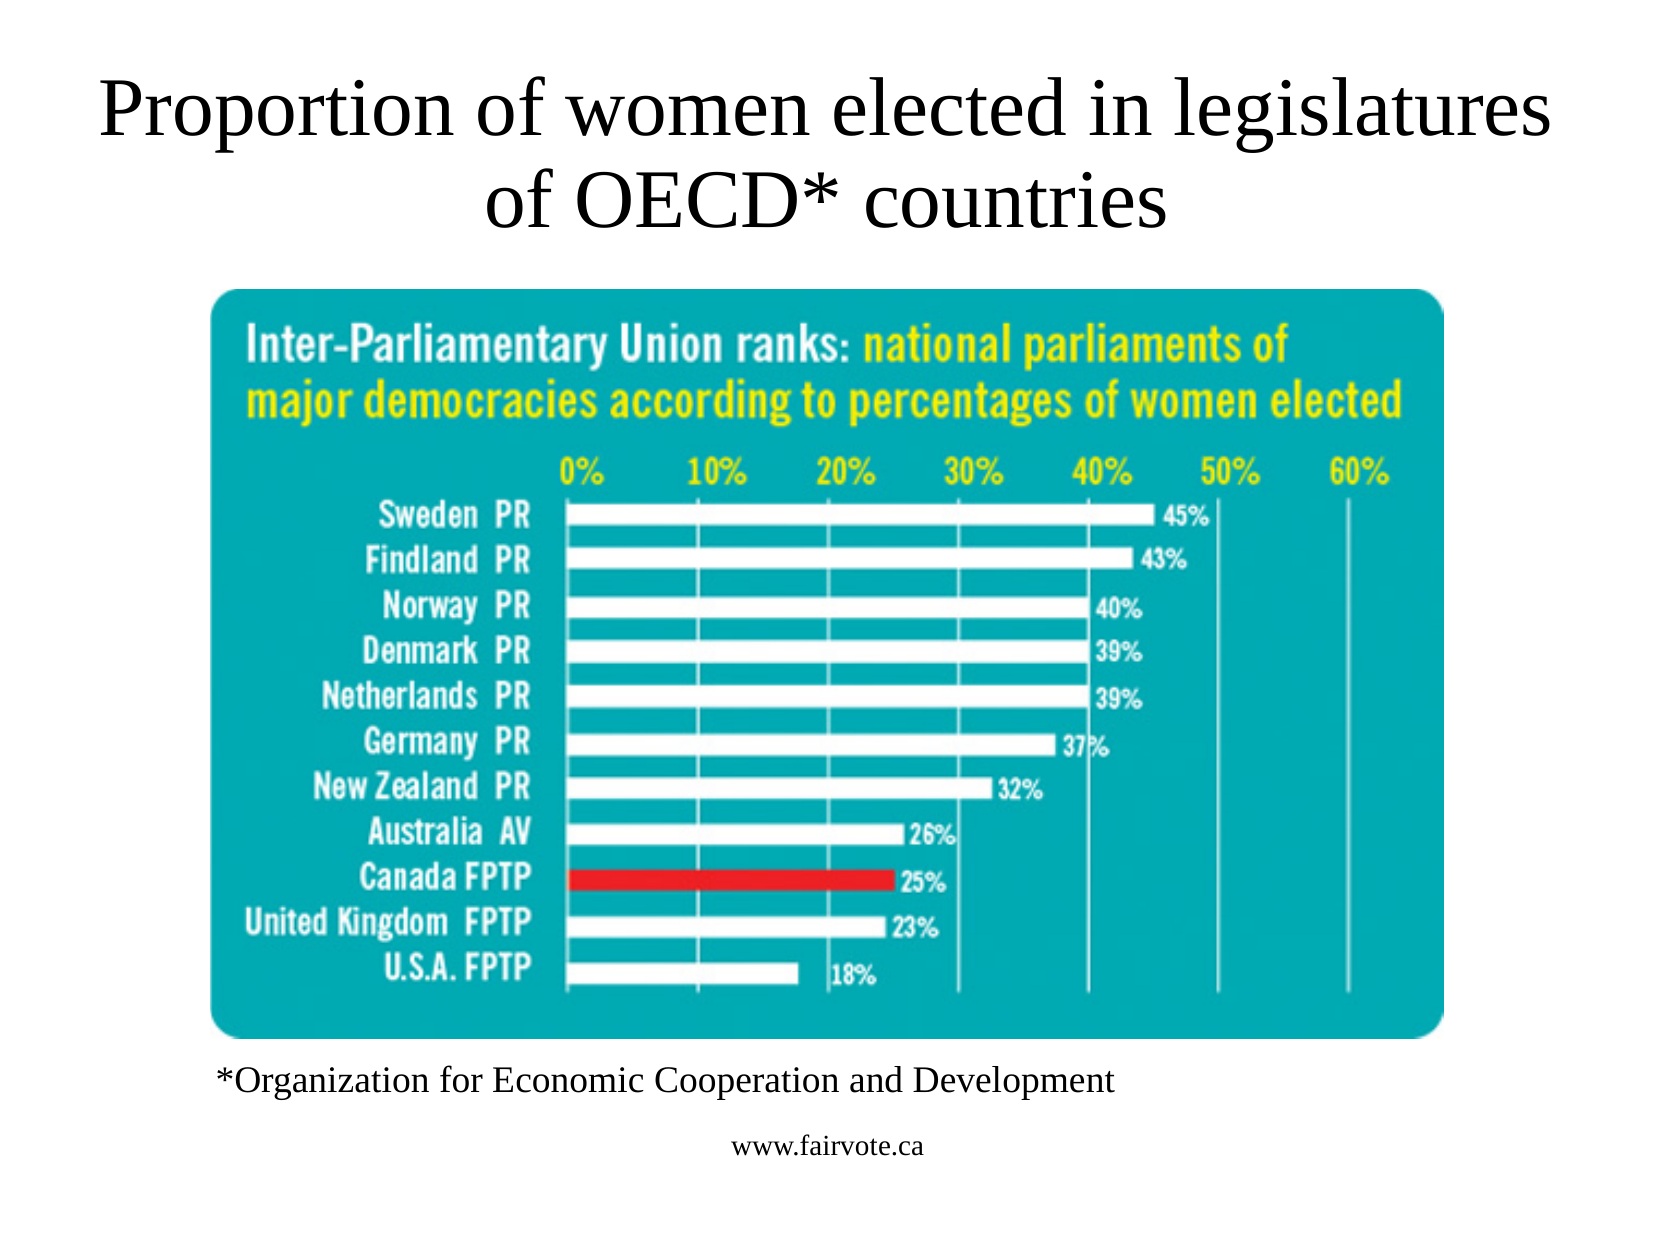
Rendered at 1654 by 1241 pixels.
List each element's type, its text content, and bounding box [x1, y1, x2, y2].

title Proportion of women elected in legislatures of OECD* countries [82, 49, 1571, 257]
picture [210, 289, 1444, 1039]
text_box *Organization for Economic Cooperation and Development [200, 1051, 1490, 1108]
